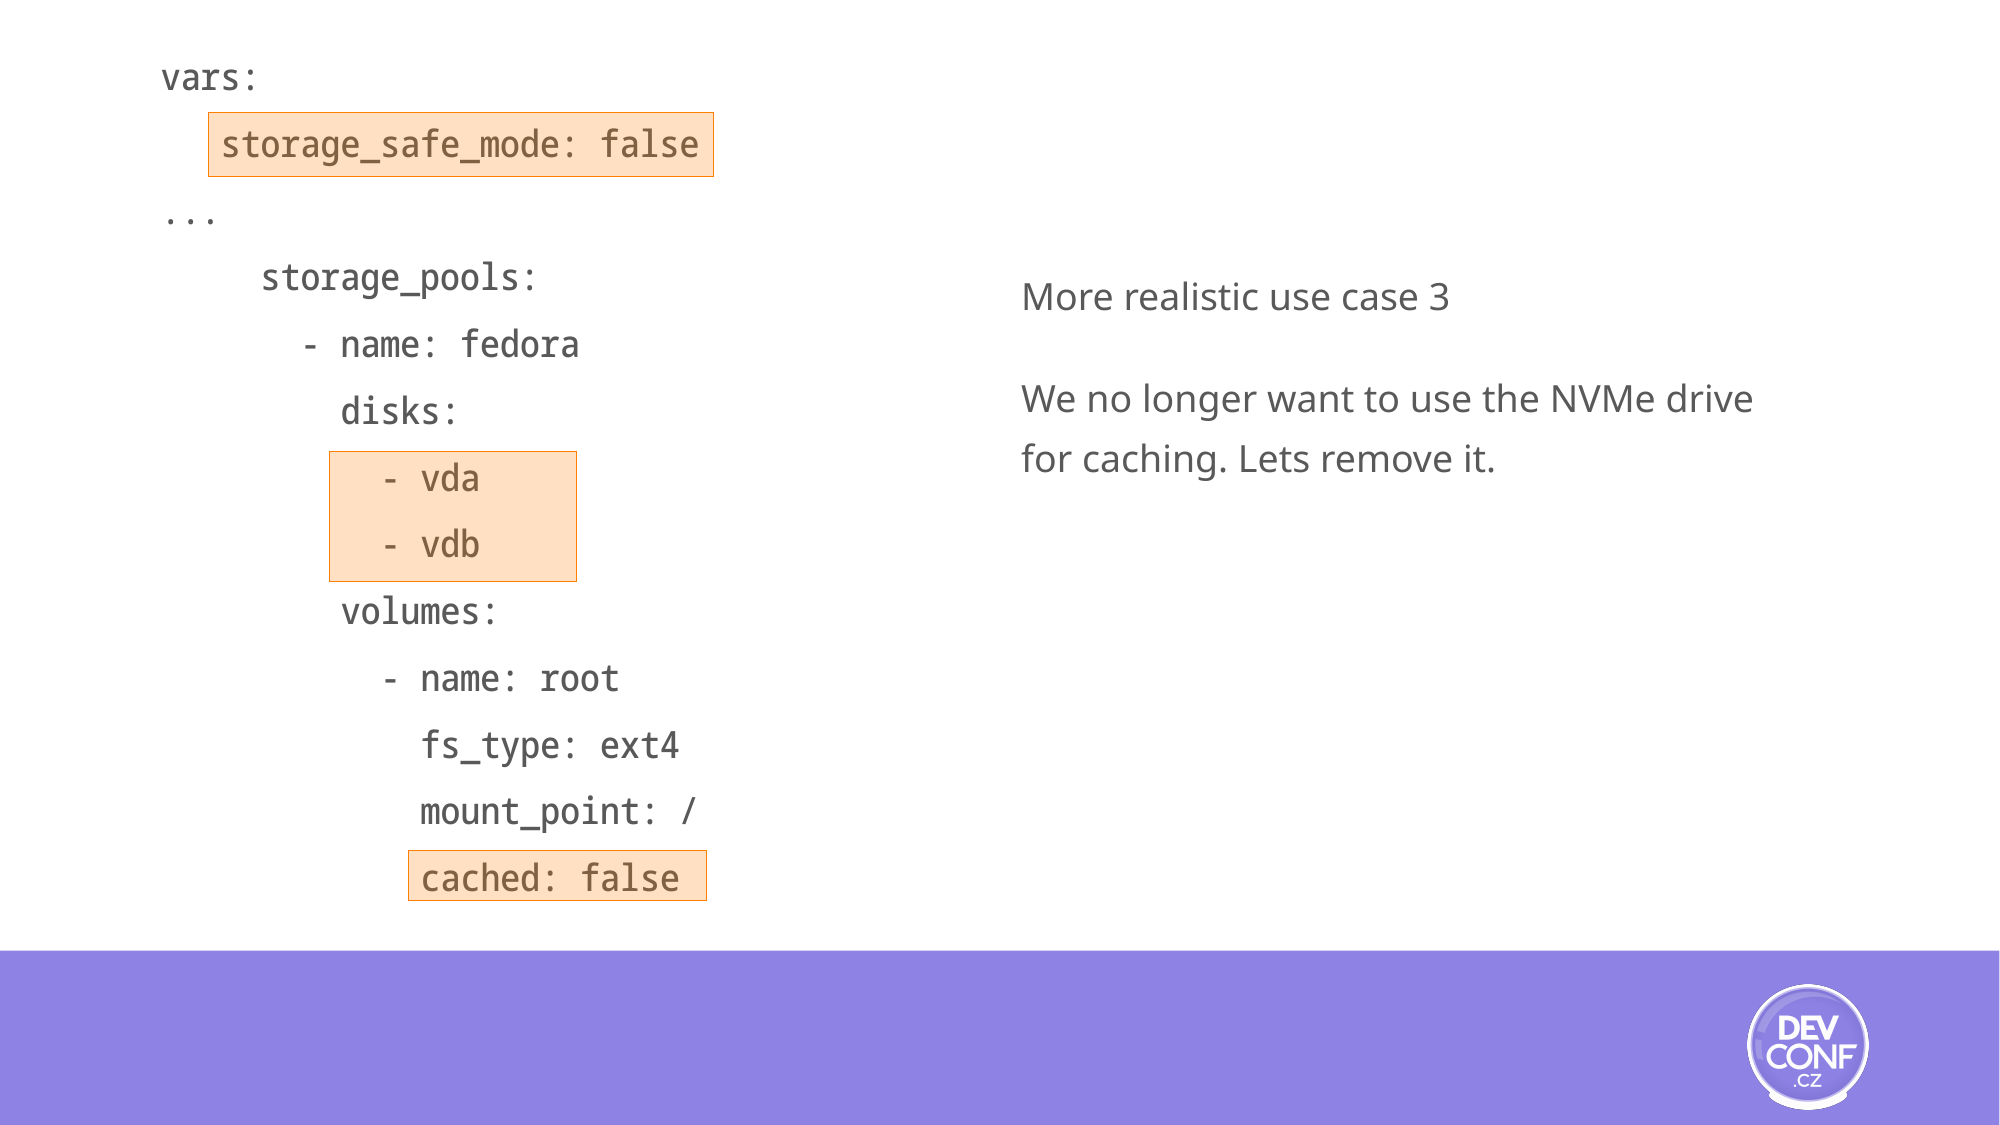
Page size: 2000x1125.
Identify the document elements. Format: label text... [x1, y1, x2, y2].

list We no longer want to use the NVMe drive for caching. Lets remove it. [1021, 358, 1791, 937]
subtitle More realistic use case 3 [1021, 261, 1791, 320]
picture [1747, 984, 1869, 1110]
text_box [408, 850, 707, 901]
list vars: storage_safe_mode: false ... storage_pools: - name: fedora disks: - vda - vdb volumes: - name: root fs_type: ext4 mount_point: / cached: false [140, 37, 910, 937]
text_box [329, 451, 577, 582]
text_box [208, 112, 714, 177]
